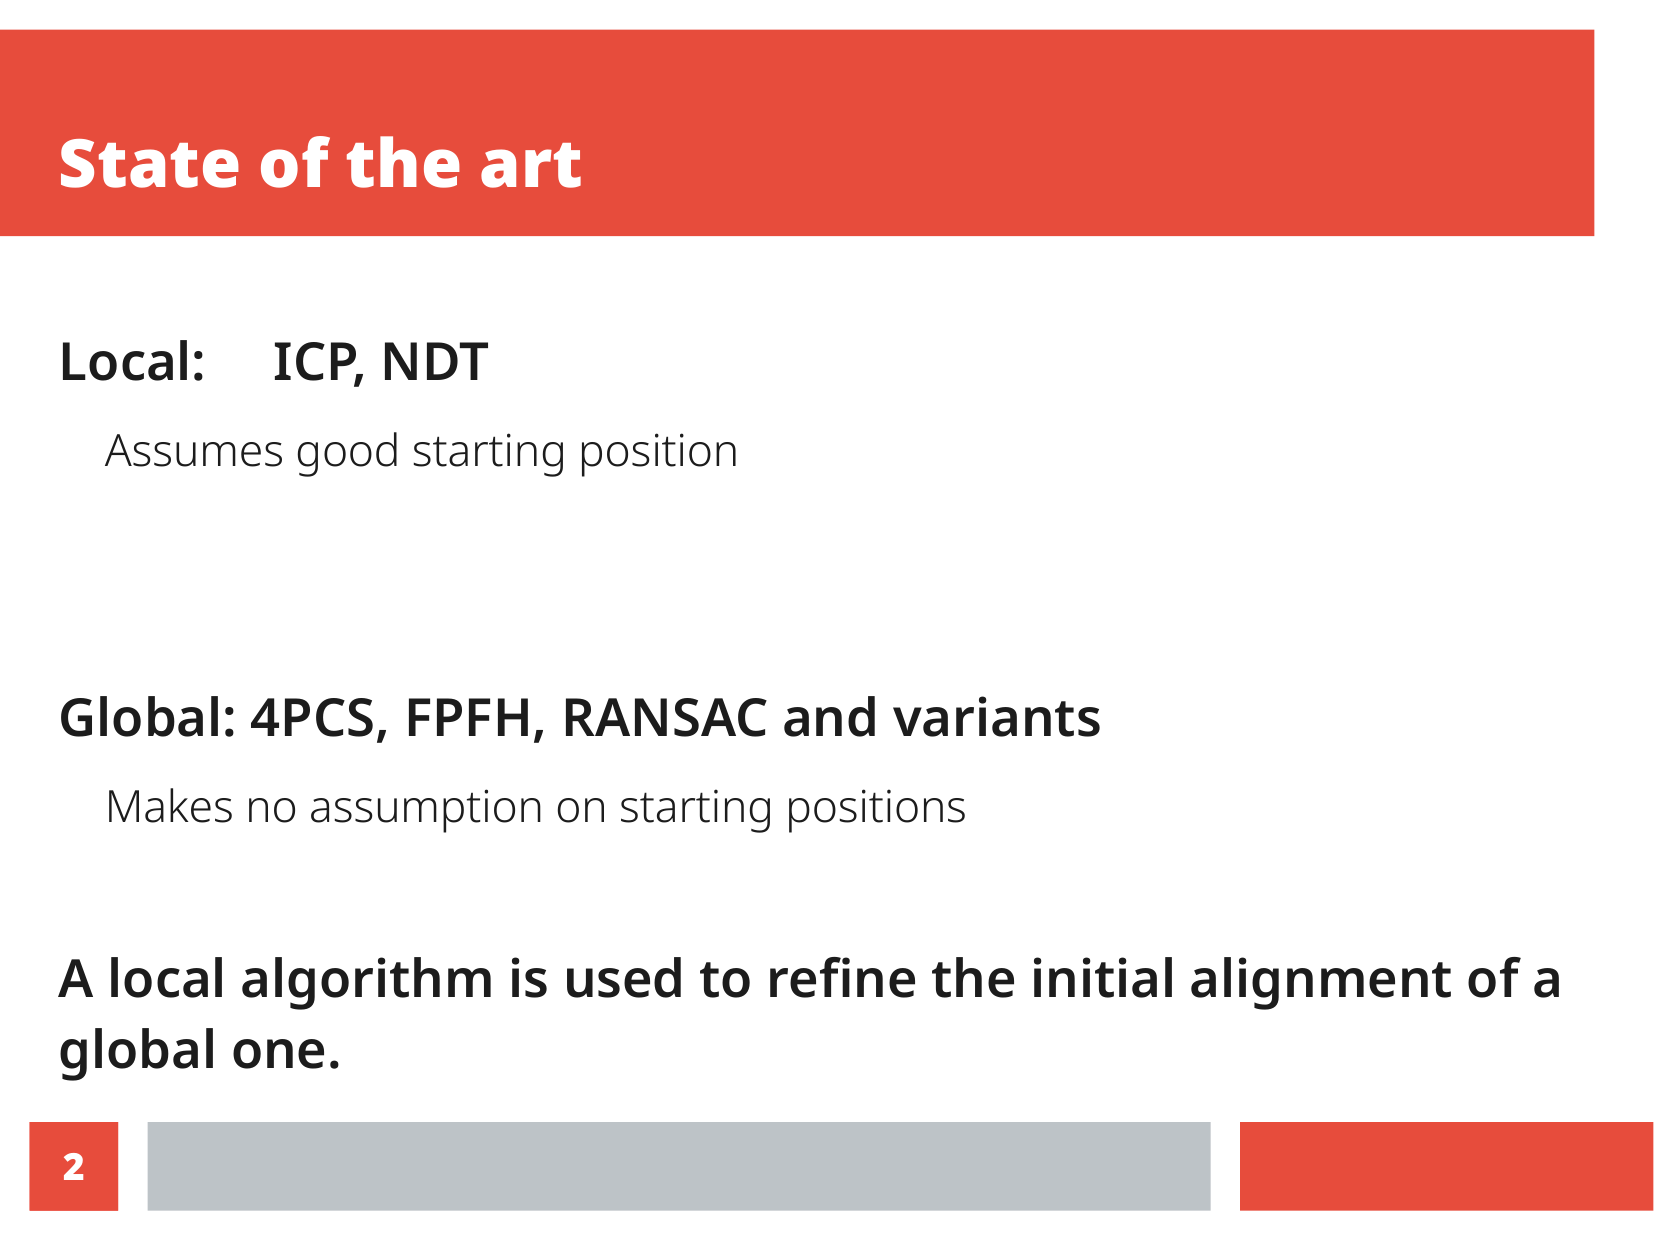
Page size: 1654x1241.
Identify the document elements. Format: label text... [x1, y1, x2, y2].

list Local: ICP, NDT Assumes good starting position Global: 4PCS, FPFH, RANSAC and variants Makes no assumption on starting positions A local algorithm is used to refine the initial alignment of a global one. [59, 324, 1565, 1093]
title State of the art [59, 59, 1595, 207]
